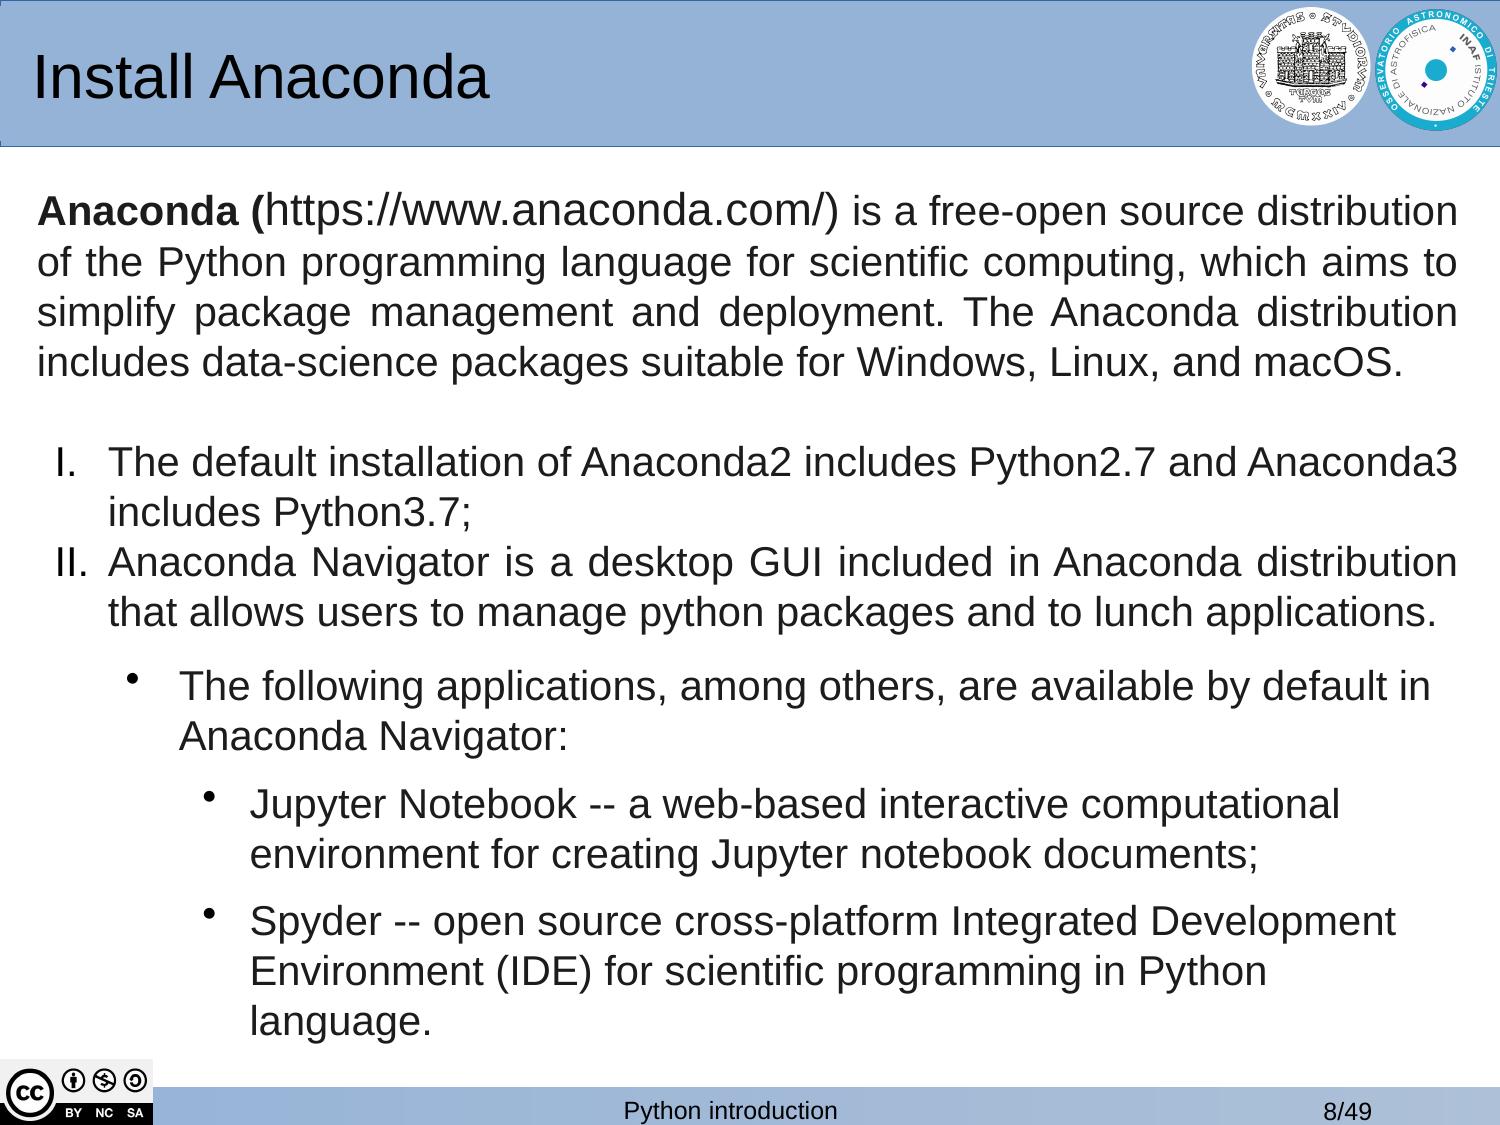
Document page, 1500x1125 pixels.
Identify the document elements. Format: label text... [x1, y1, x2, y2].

picture [1252, 0, 1500, 156]
picture [0, 1059, 153, 1125]
text_box Install Anaconda [0, 5, 1243, 141]
list Anaconda (https://www.anaconda.com/) is a free-open source distribution of the Python programming language for scientific computing, which aims to simplify package management and deployment. The Anaconda distribution includes data-science packages suitable for Windows, Linux, and macOS. The default installation of Anaconda2 includes Python2.7 and Anaconda3 includes Python3.7; Anaconda Navigator is a desktop GUI included in Anaconda distribution that allows users to manage python packages and to lunch applications. The following applications, among others, are available by default in Anaconda Navigator: Jupyter Notebook -- a web-based interactive computational environment for creating Jupyter notebook documents; Spyder -- open source cross-platform Integrated Development Environment (IDE) for scientific programming in Python language. [22, 172, 1474, 1072]
